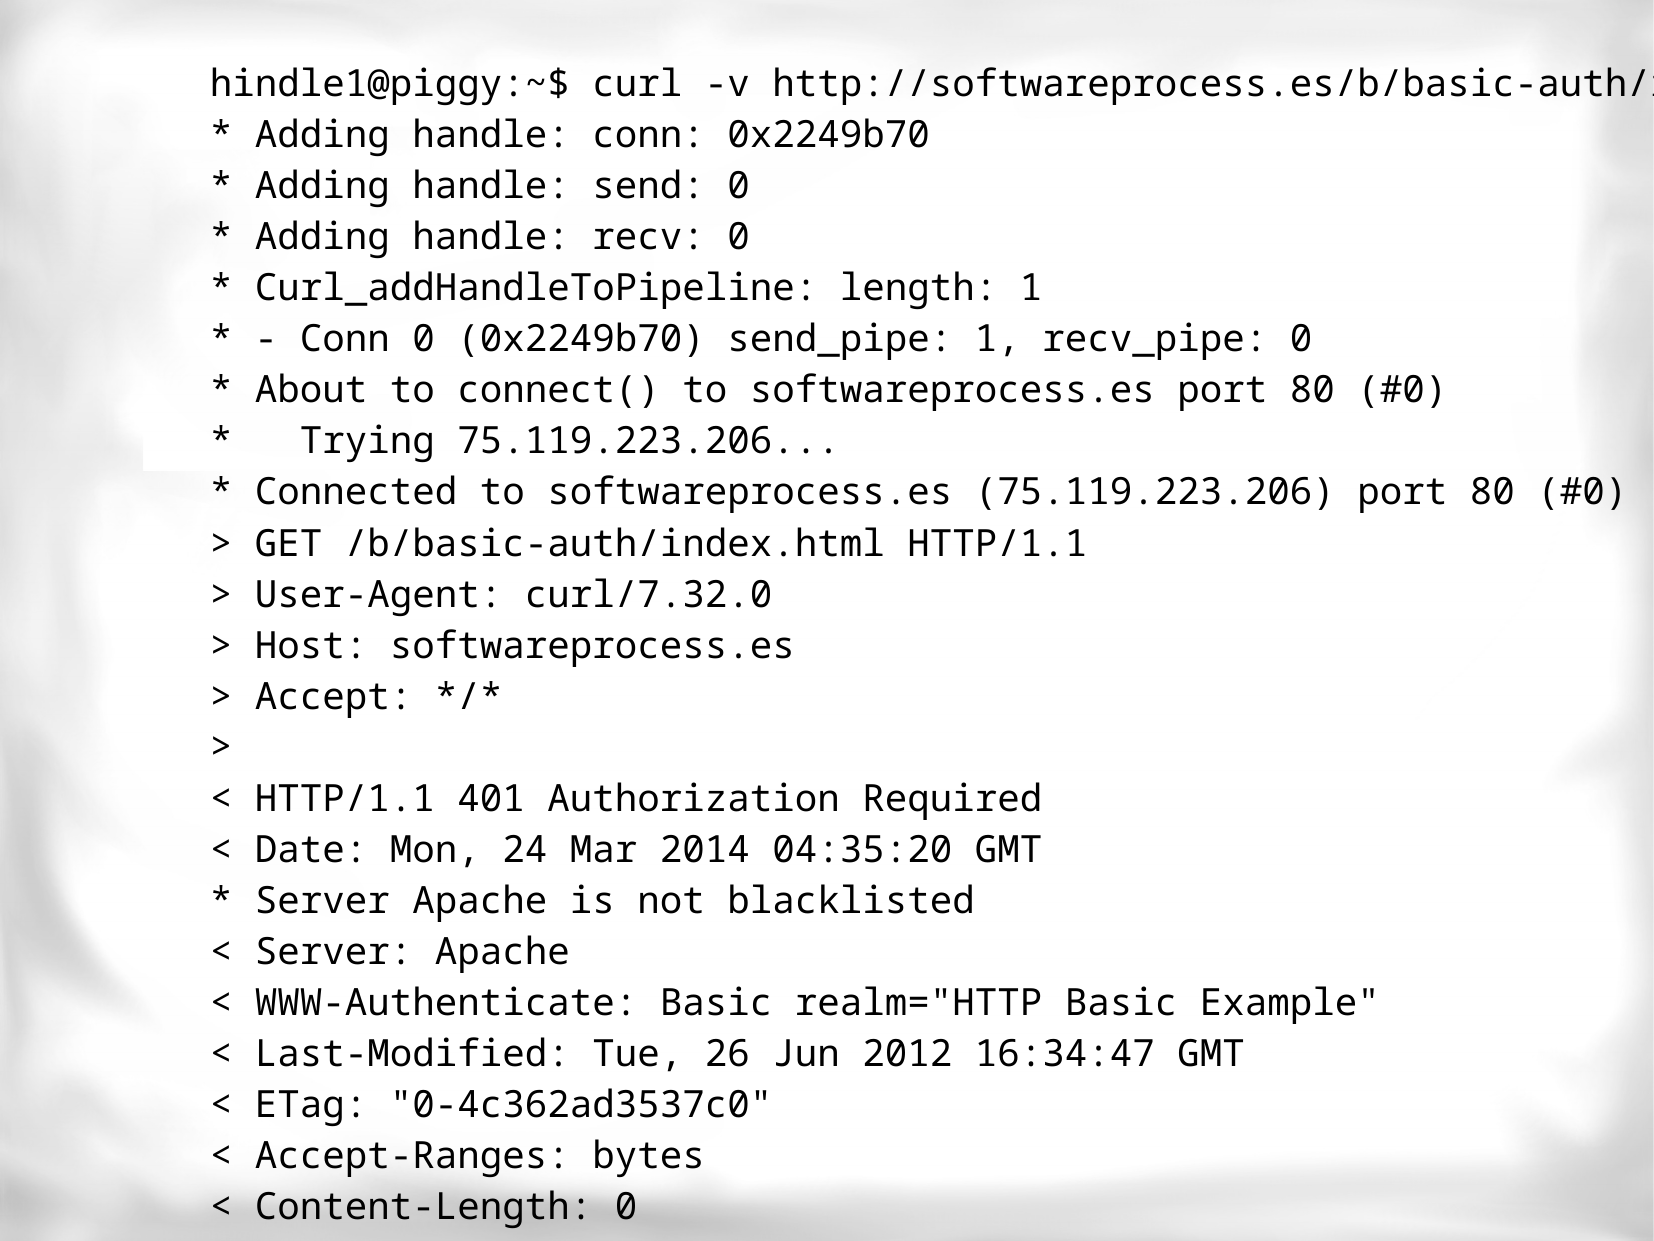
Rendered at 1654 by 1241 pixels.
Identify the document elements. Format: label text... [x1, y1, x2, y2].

text_box hindle1@piggy:~$ curl -v http://softwareprocess.es/b/basic-auth/index.html * Adding handle: conn: 0x2249b70 * Adding handle: send: 0 * Adding handle: recv: 0 * Curl_addHandleToPipeline: length: 1 * - Conn 0 (0x2249b70) send_pipe: 1, recv_pipe: 0 * About to connect() to softwareprocess.es port 80 (#0) * Trying 75.119.223.206... * Connected to softwareprocess.es (75.119.223.206) port 80 (#0) > GET /b/basic-auth/index.html HTTP/1.1 > User-Agent: curl/7.32.0 > Host: softwareprocess.es > Accept: */* > < HTTP/1.1 401 Authorization Required < Date: Mon, 24 Mar 2014 04:35:20 GMT * Server Apache is not blacklisted < Server: Apache < WWW-Authenticate: Basic realm="HTTP Basic Example" < Last-Modified: Tue, 26 Jun 2012 16:34:47 GMT < ETag: "0-4c362ad3537c0" < Accept-Ranges: bytes < Content-Length: 0 < Vary: Accept-Encoding < Content-Type: text/html; charset=utf-8 < [195, 49, 1613, 1084]
picture [0, 0, 1654, 1241]
